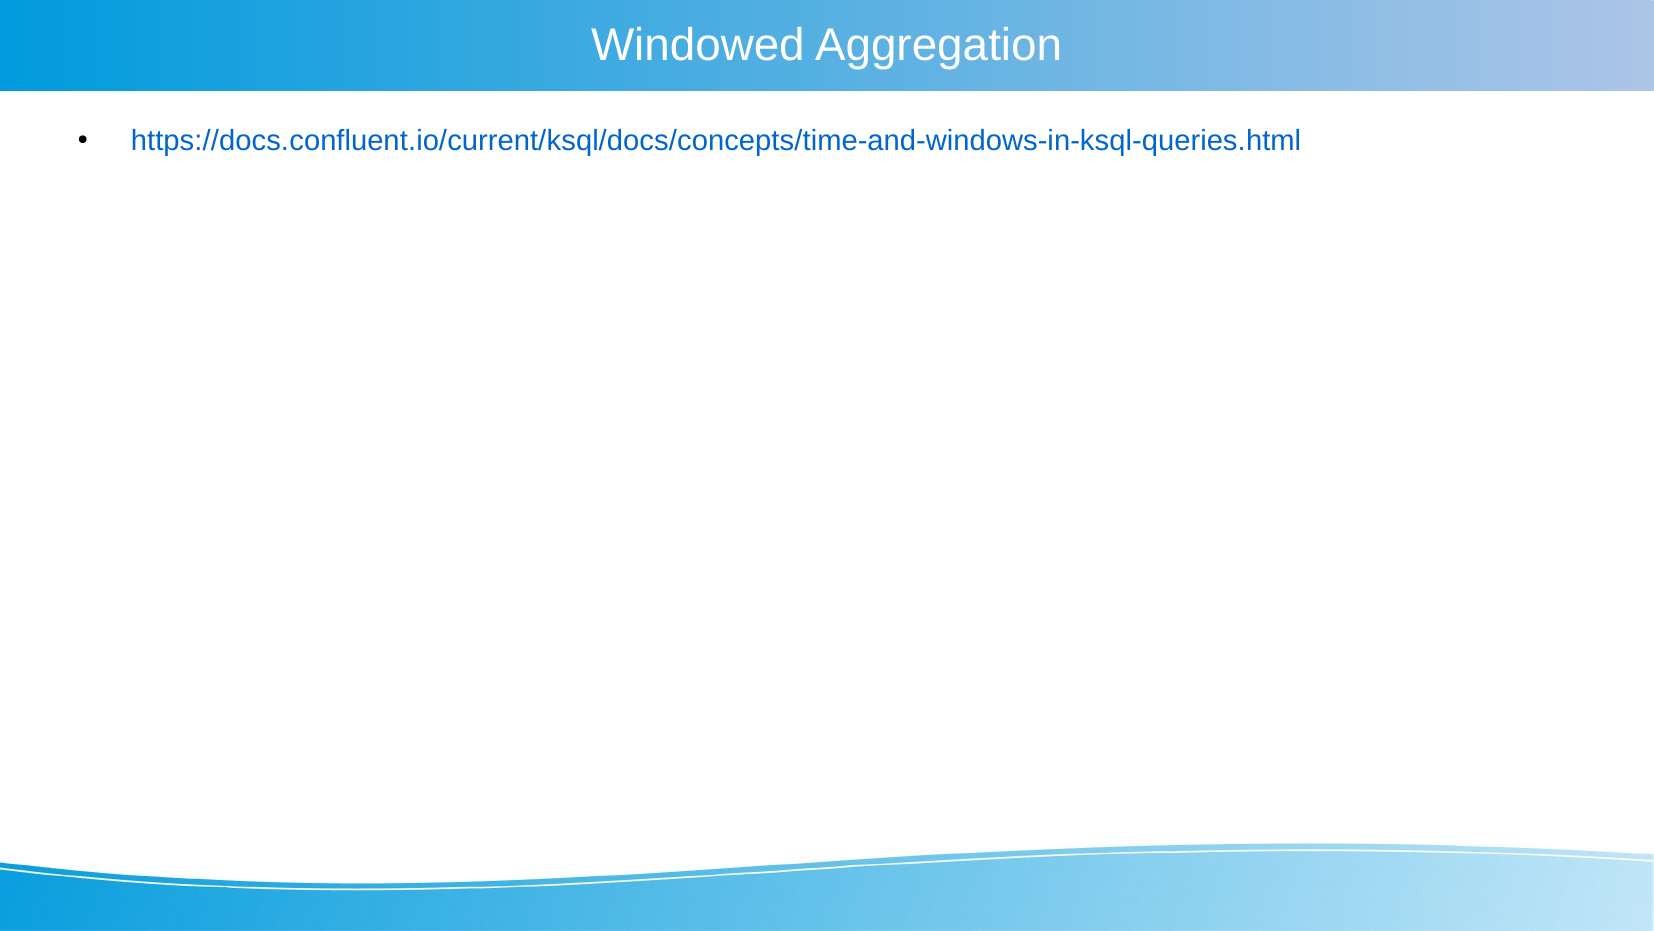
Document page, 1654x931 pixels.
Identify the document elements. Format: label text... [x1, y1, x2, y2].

title Windowed Aggregation [82, 5, 1571, 85]
picture [0, 843, 1654, 931]
list https://docs.confluent.io/current/ksql/docs/concepts/time-and-windows-in-ksql-queries.html [60, 123, 1591, 833]
